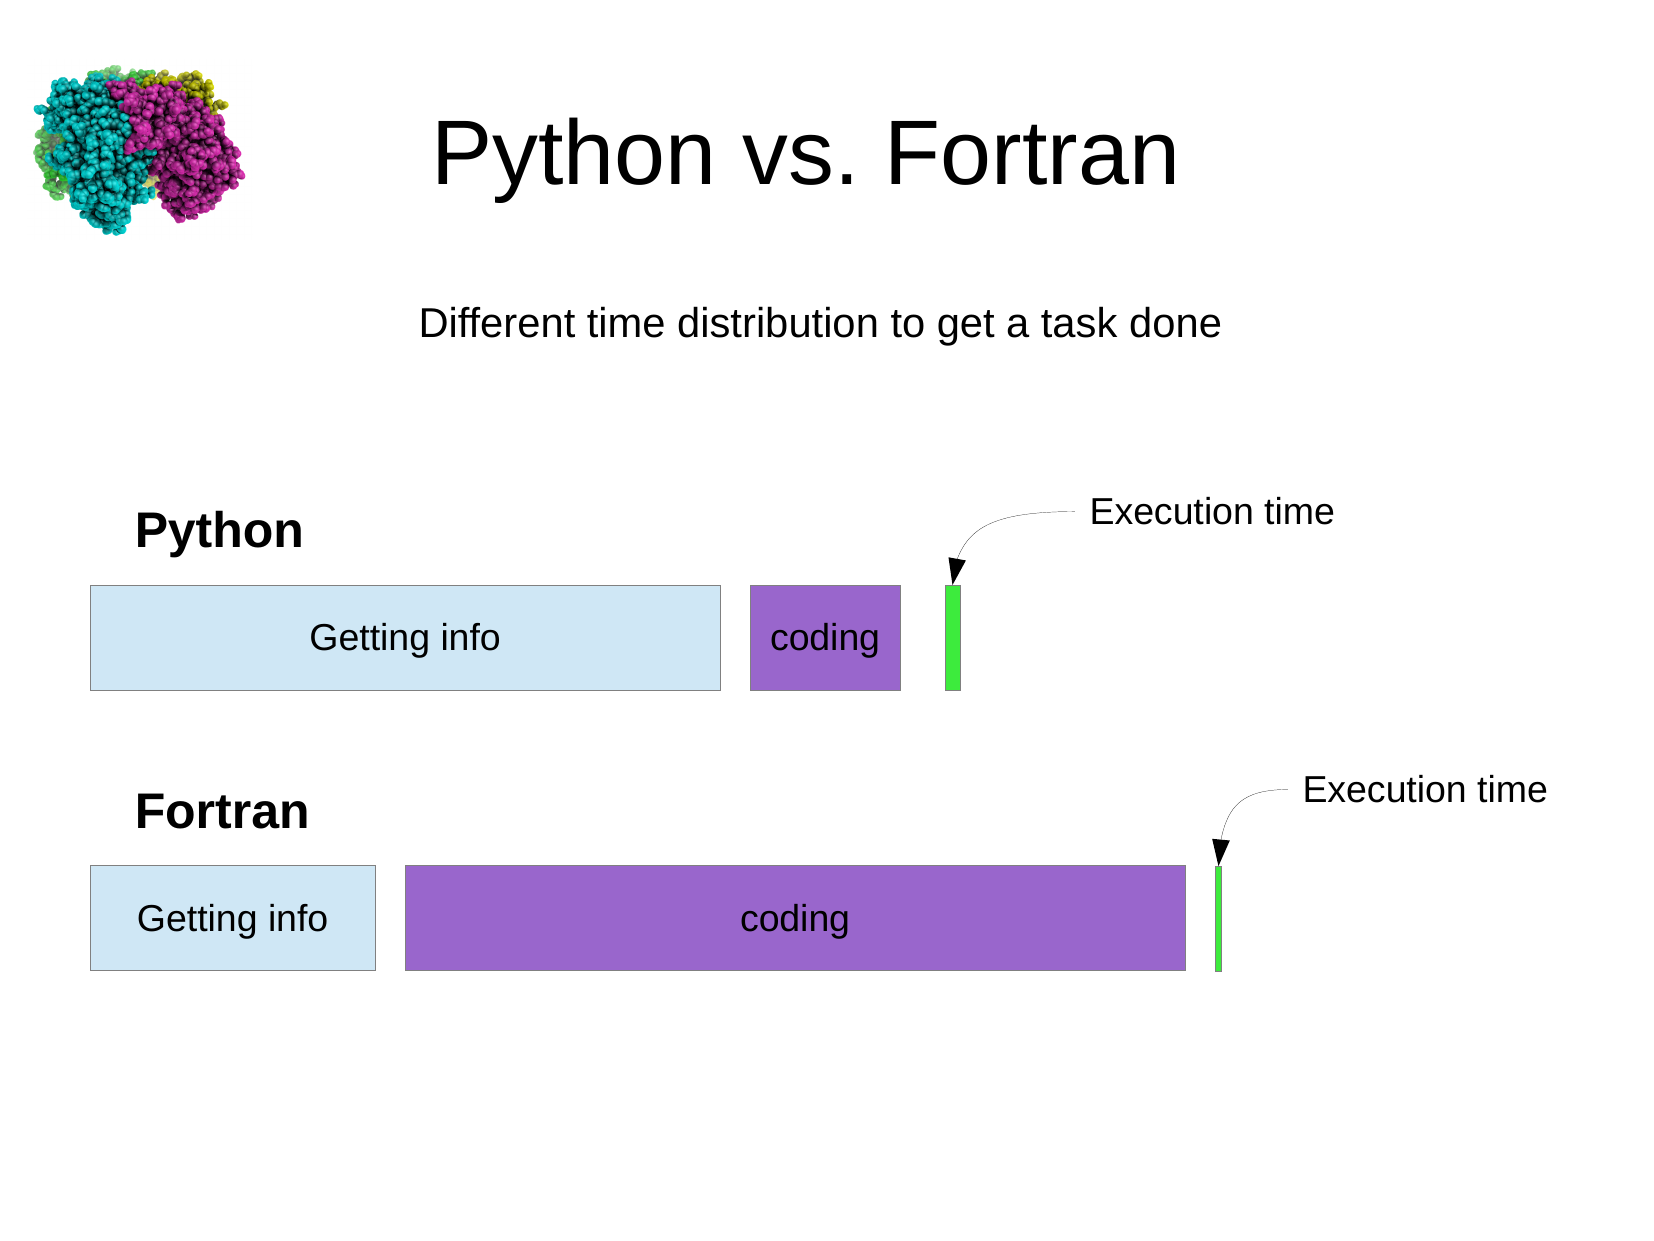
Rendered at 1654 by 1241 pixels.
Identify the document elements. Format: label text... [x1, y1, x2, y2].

text_box Getting info [90, 865, 376, 971]
text_box Fortran [120, 775, 325, 848]
text_box [945, 585, 961, 691]
text_box Different time distribution to get a task done [403, 291, 1238, 354]
text_box Python [120, 495, 319, 567]
text_box coding [405, 865, 1186, 971]
text_box coding [750, 585, 901, 691]
text_box Execution time [1074, 483, 1351, 541]
text_box [1215, 866, 1222, 972]
text_box Getting info [90, 585, 721, 691]
text_box Execution time [1287, 761, 1563, 818]
picture [27, 59, 82, 240]
title Python vs. Fortran [82, 49, 1531, 257]
